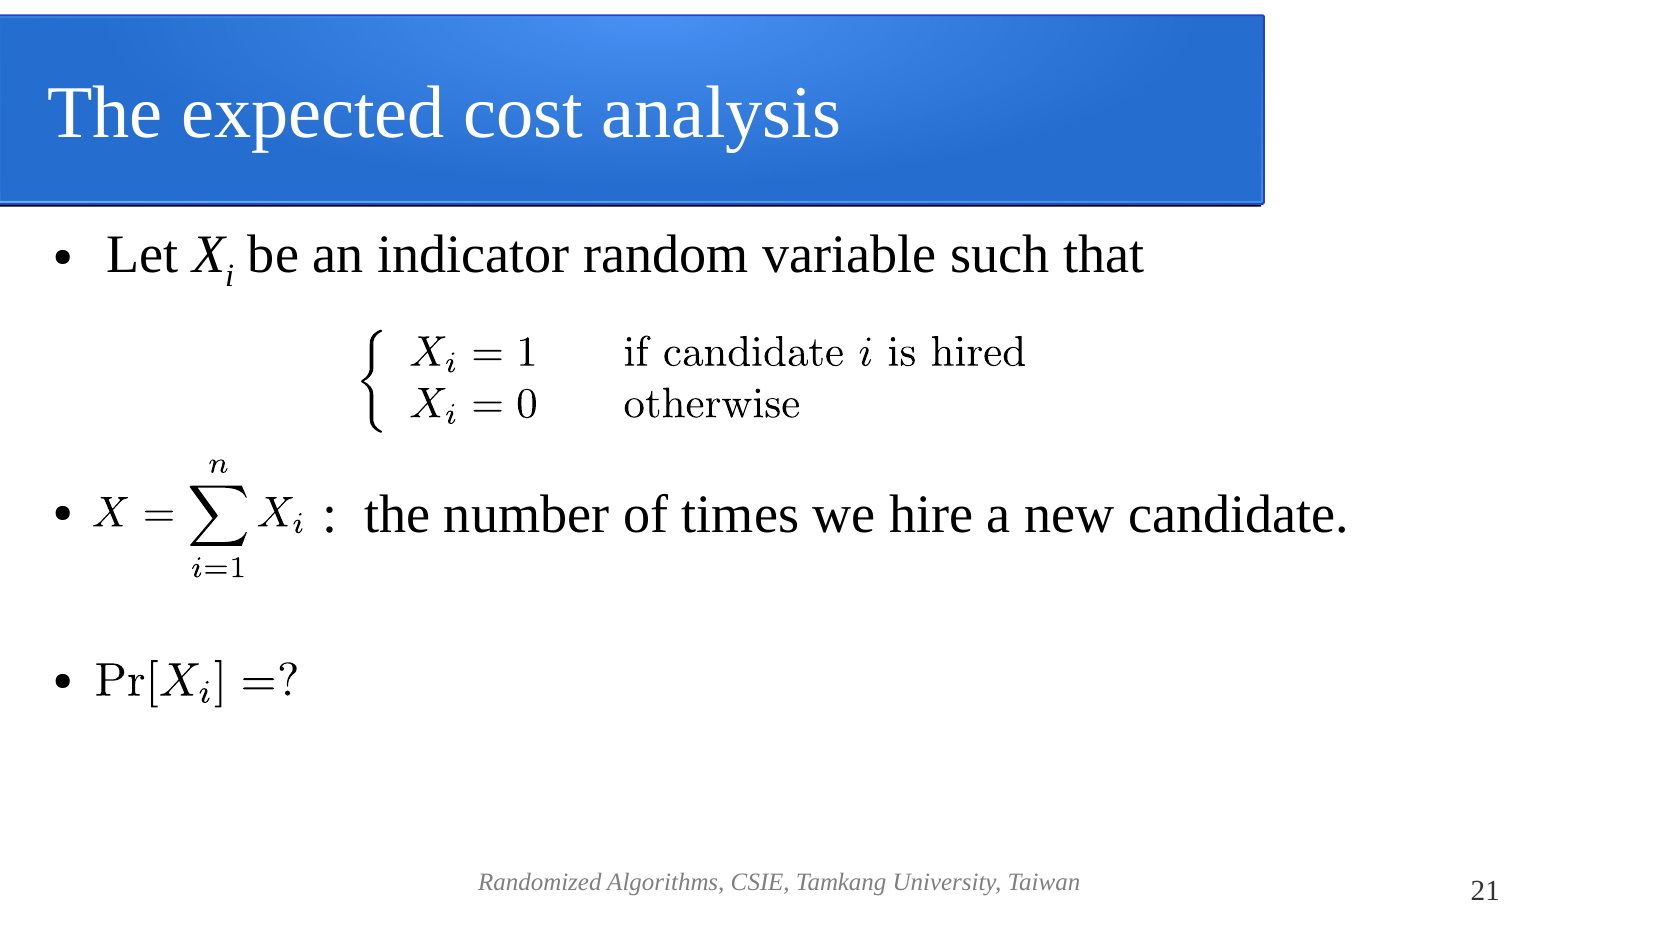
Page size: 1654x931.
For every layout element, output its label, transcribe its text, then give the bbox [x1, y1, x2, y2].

picture [353, 328, 1027, 435]
list Let Xi be an indicator random variable such that : the number of times we hire a new candidate. [35, 224, 1524, 764]
picture [94, 660, 297, 708]
title The expected cost analysis [47, 35, 1199, 189]
picture [91, 459, 303, 578]
